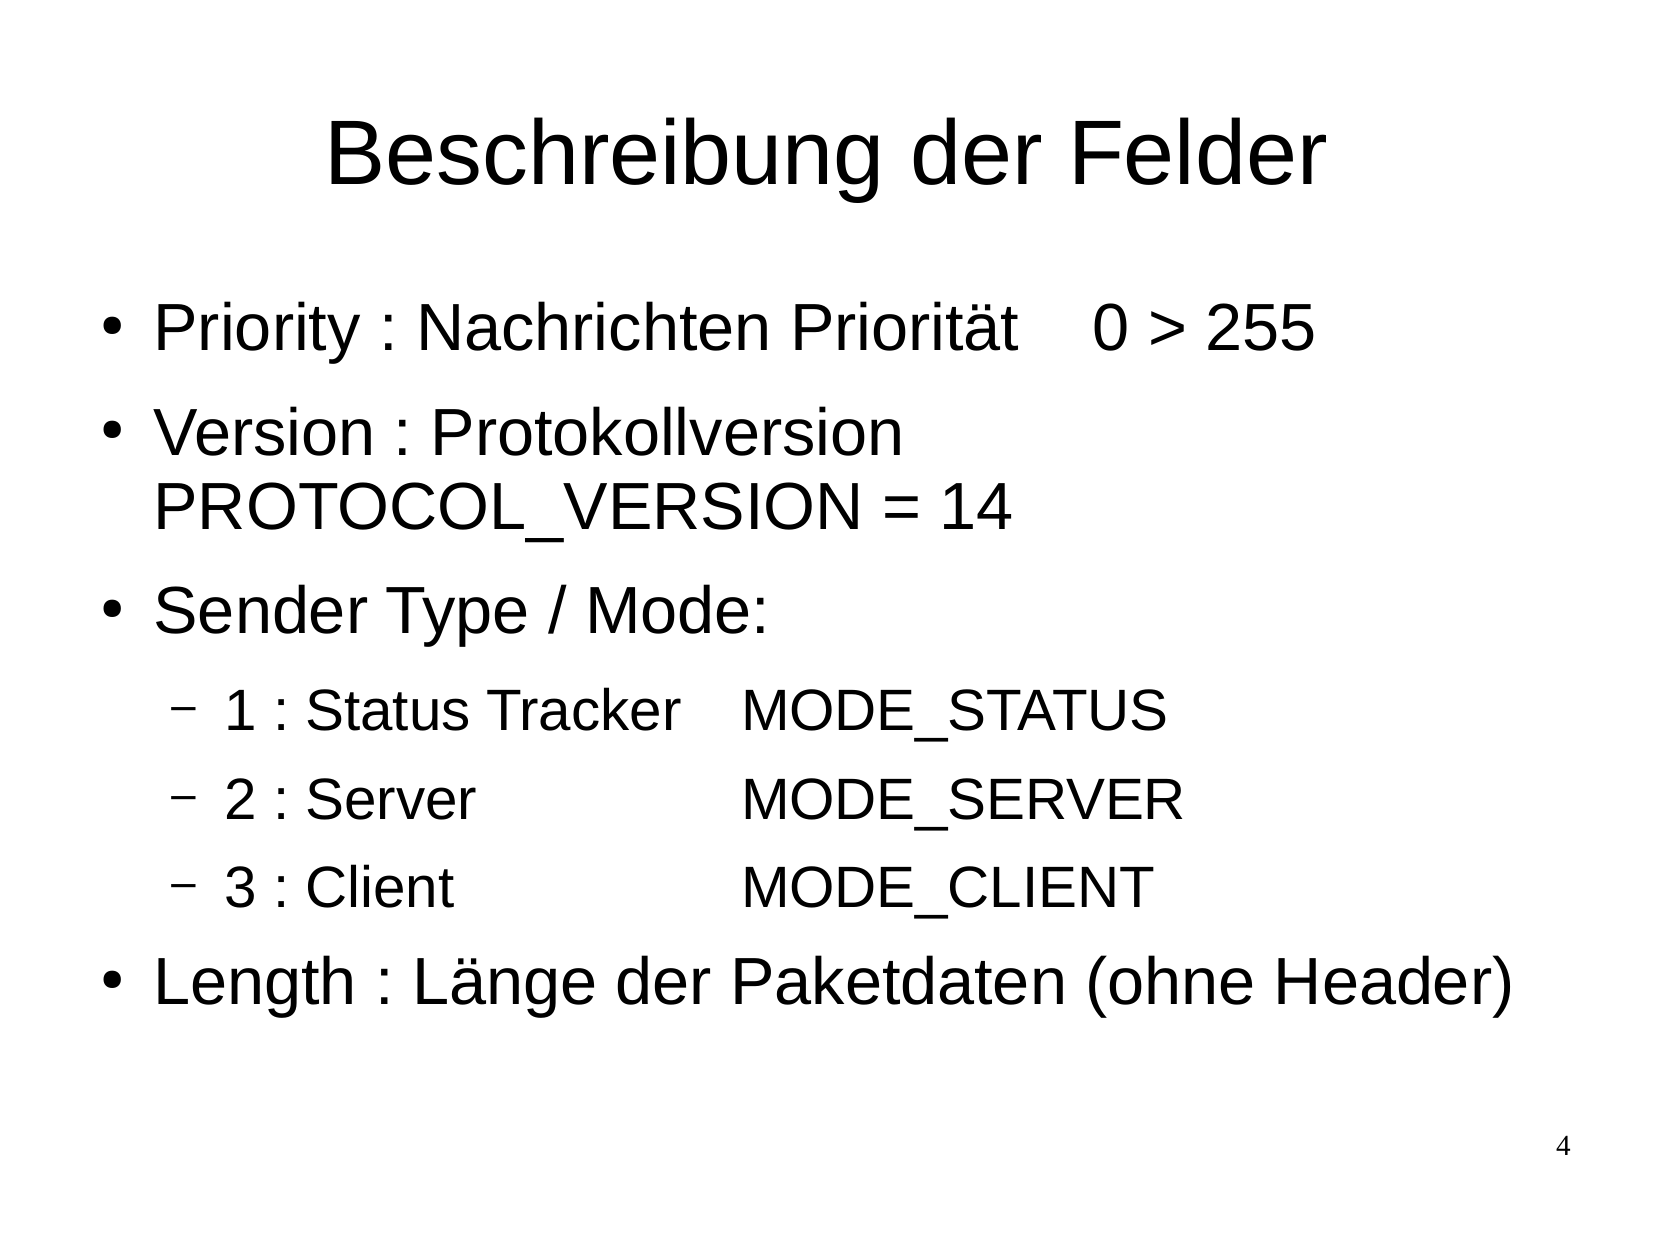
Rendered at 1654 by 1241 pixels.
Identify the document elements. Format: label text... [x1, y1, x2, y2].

title Beschreibung der Felder [82, 49, 1571, 257]
list Priority : Nachrichten Priorität 0 > 255 Version : Protokollversion PROTOCOL_VERSION = 14 Sender Type / Mode: 1 : Status Tracker MODE_STATUS 2 : Server MODE_SERVER 3 : Client MODE_CLIENT Length : Länge der Paketdaten (ohne Header) [82, 290, 1571, 1115]
